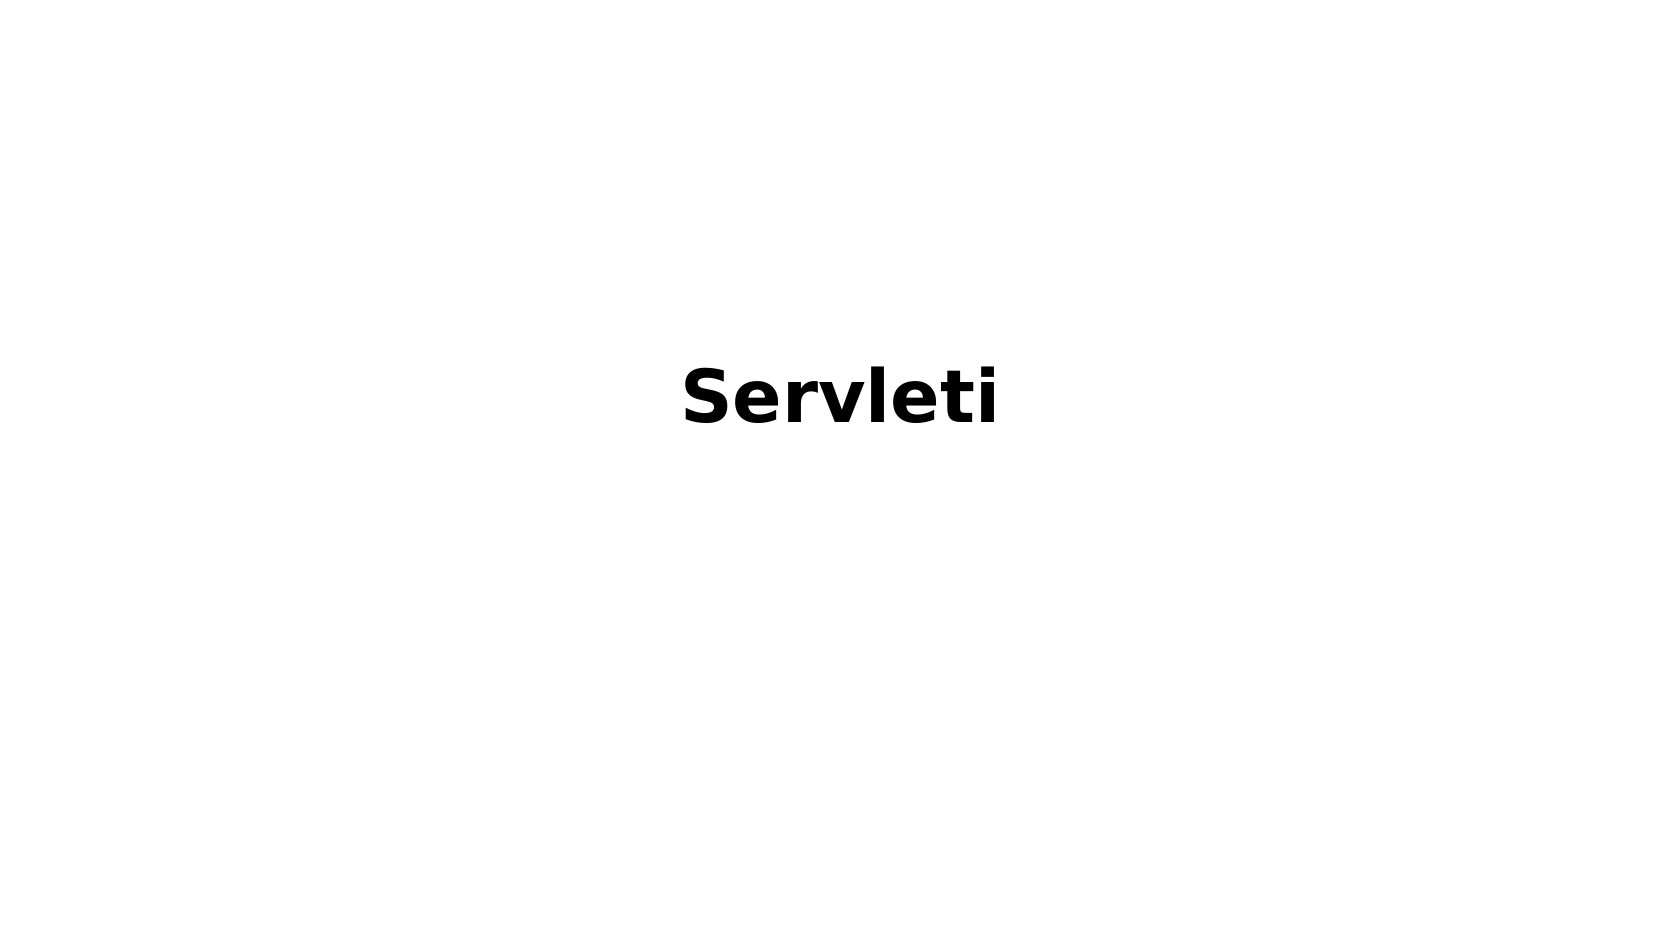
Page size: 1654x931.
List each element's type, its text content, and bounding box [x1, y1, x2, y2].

title Servleti [151, 299, 1530, 445]
